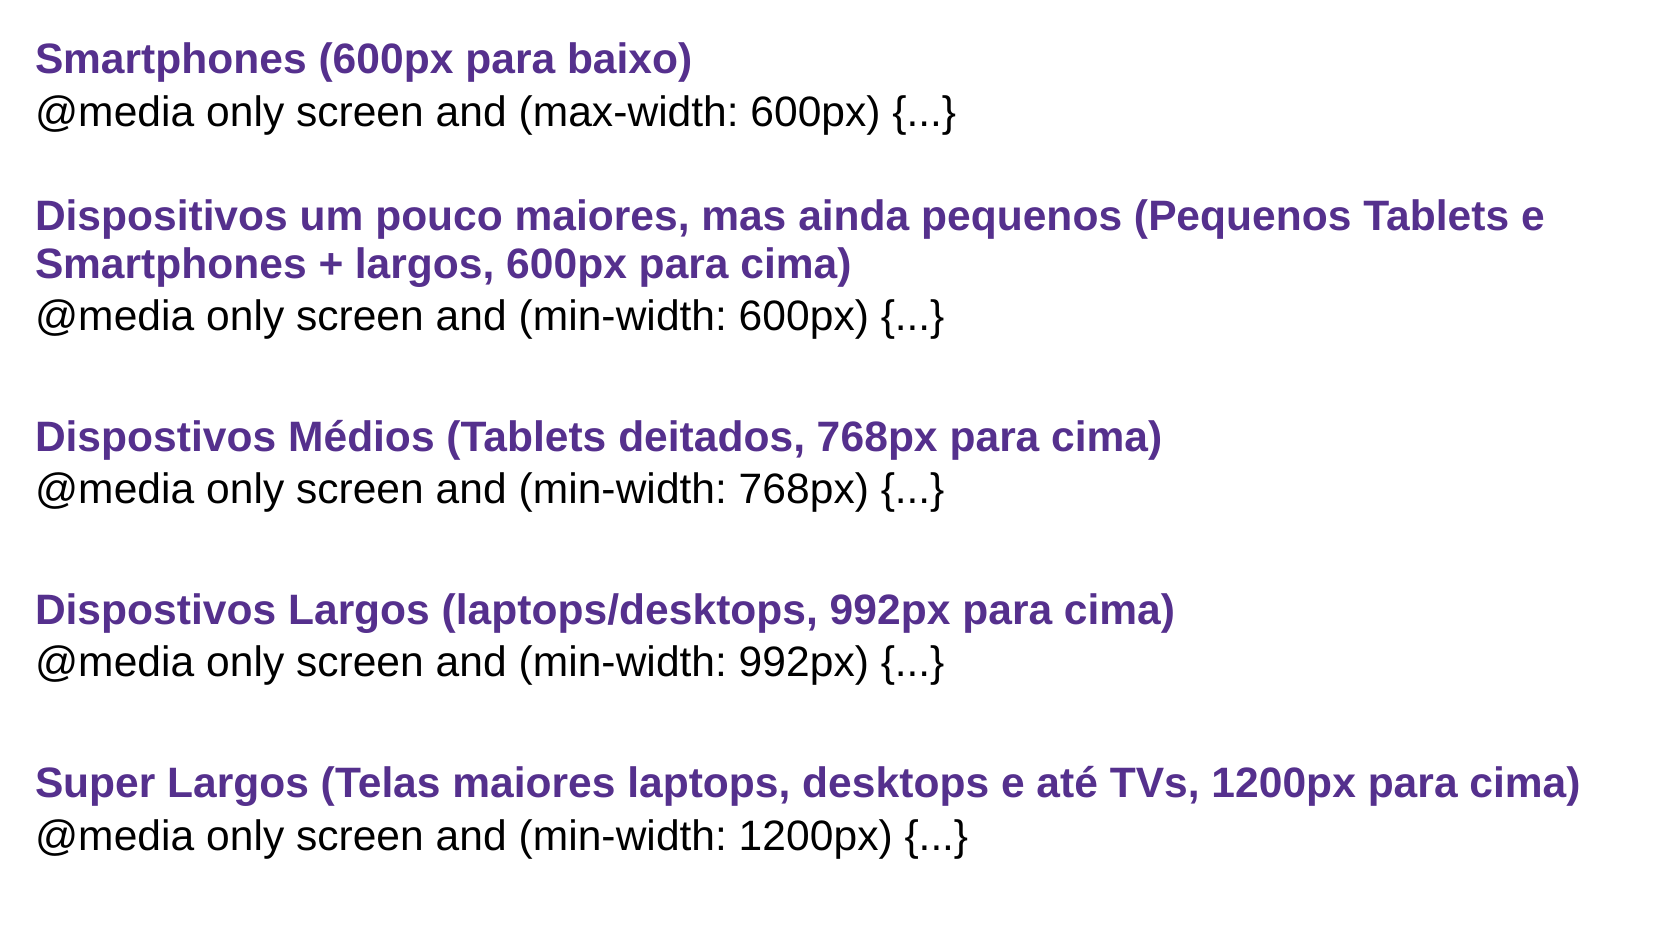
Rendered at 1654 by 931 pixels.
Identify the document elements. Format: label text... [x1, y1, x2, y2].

list Smartphones (600px para baixo) @media only screen and (max-width: 600px) {...} Dispositivos um pouco maiores, mas ainda pequenos (Pequenos Tablets e Smartphones + largos, 600px para cima) @media only screen and (min-width: 600px) {...} Dispostivos Médios (Tablets deitados, 768px para cima) @media only screen and (min-width: 768px) {...} Dispostivos Largos (laptops/desktops, 992px para cima) @media only screen and (min-width: 992px) {...} Super Largos (Telas maiores laptops, desktops e até TVs, 1200px para cima) @media only screen and (min-width: 1200px) {...} [23, 35, 1642, 910]
